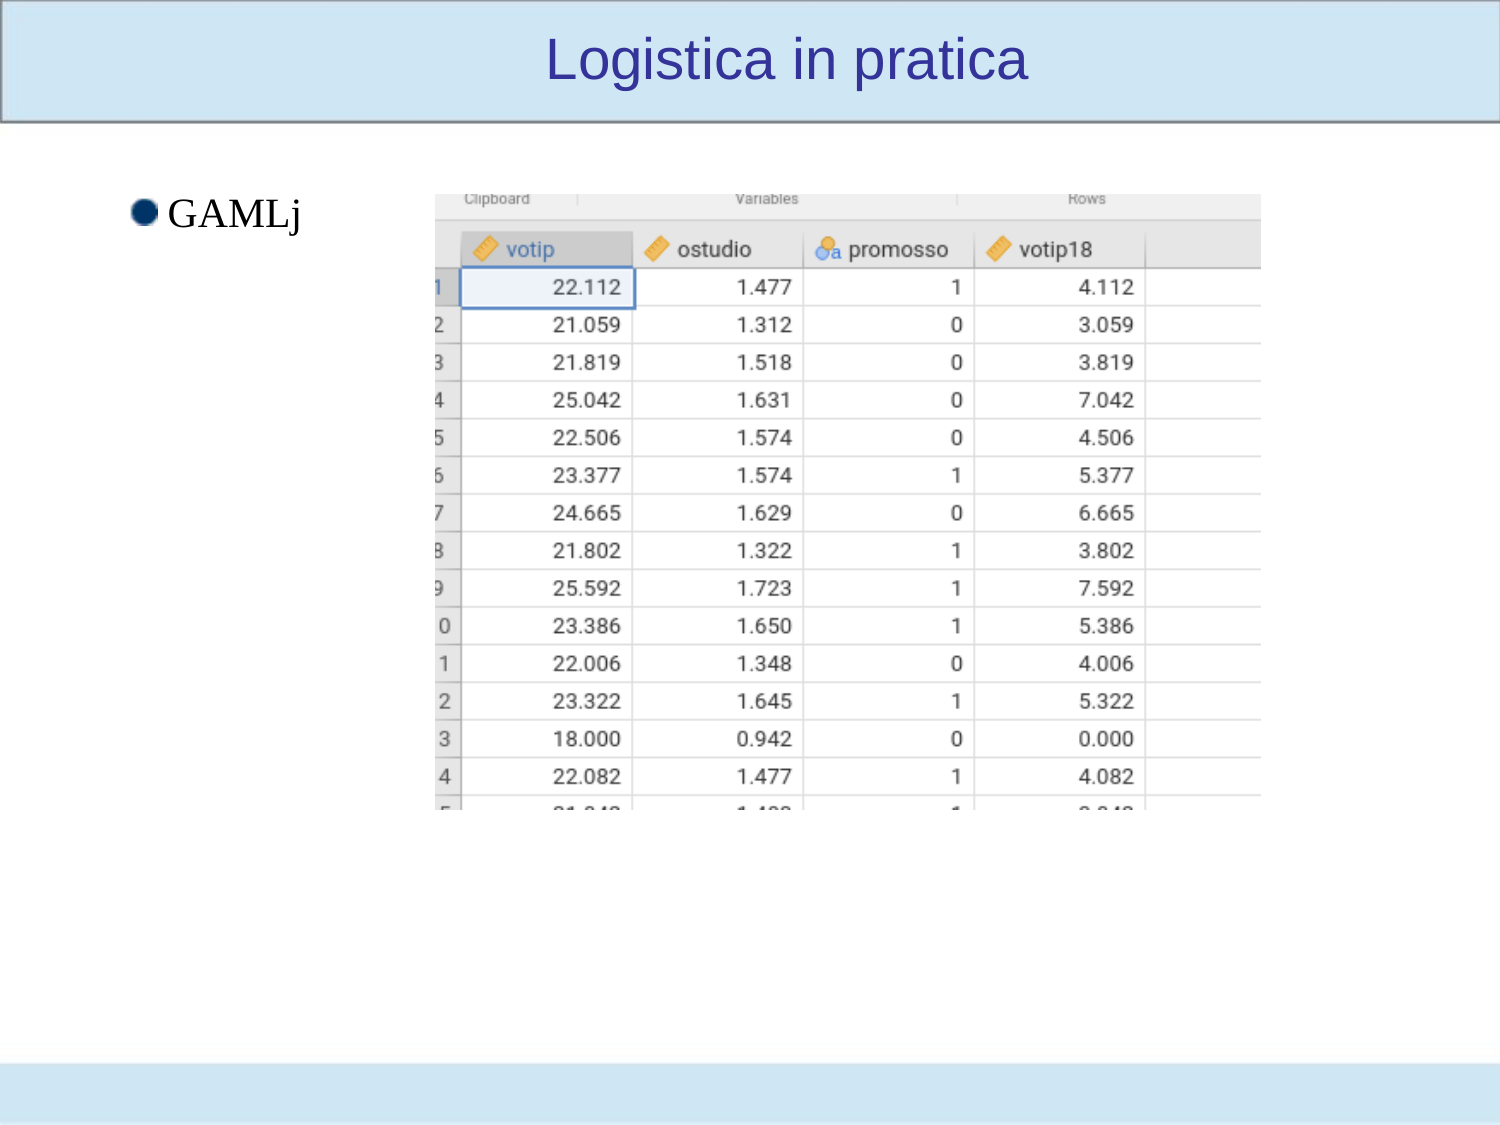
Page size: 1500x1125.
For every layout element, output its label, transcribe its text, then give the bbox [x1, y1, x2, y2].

title Logistica in pratica [113, 0, 1463, 158]
text_box GAMLj [112, 168, 1412, 244]
picture [0, 0, 1500, 1125]
